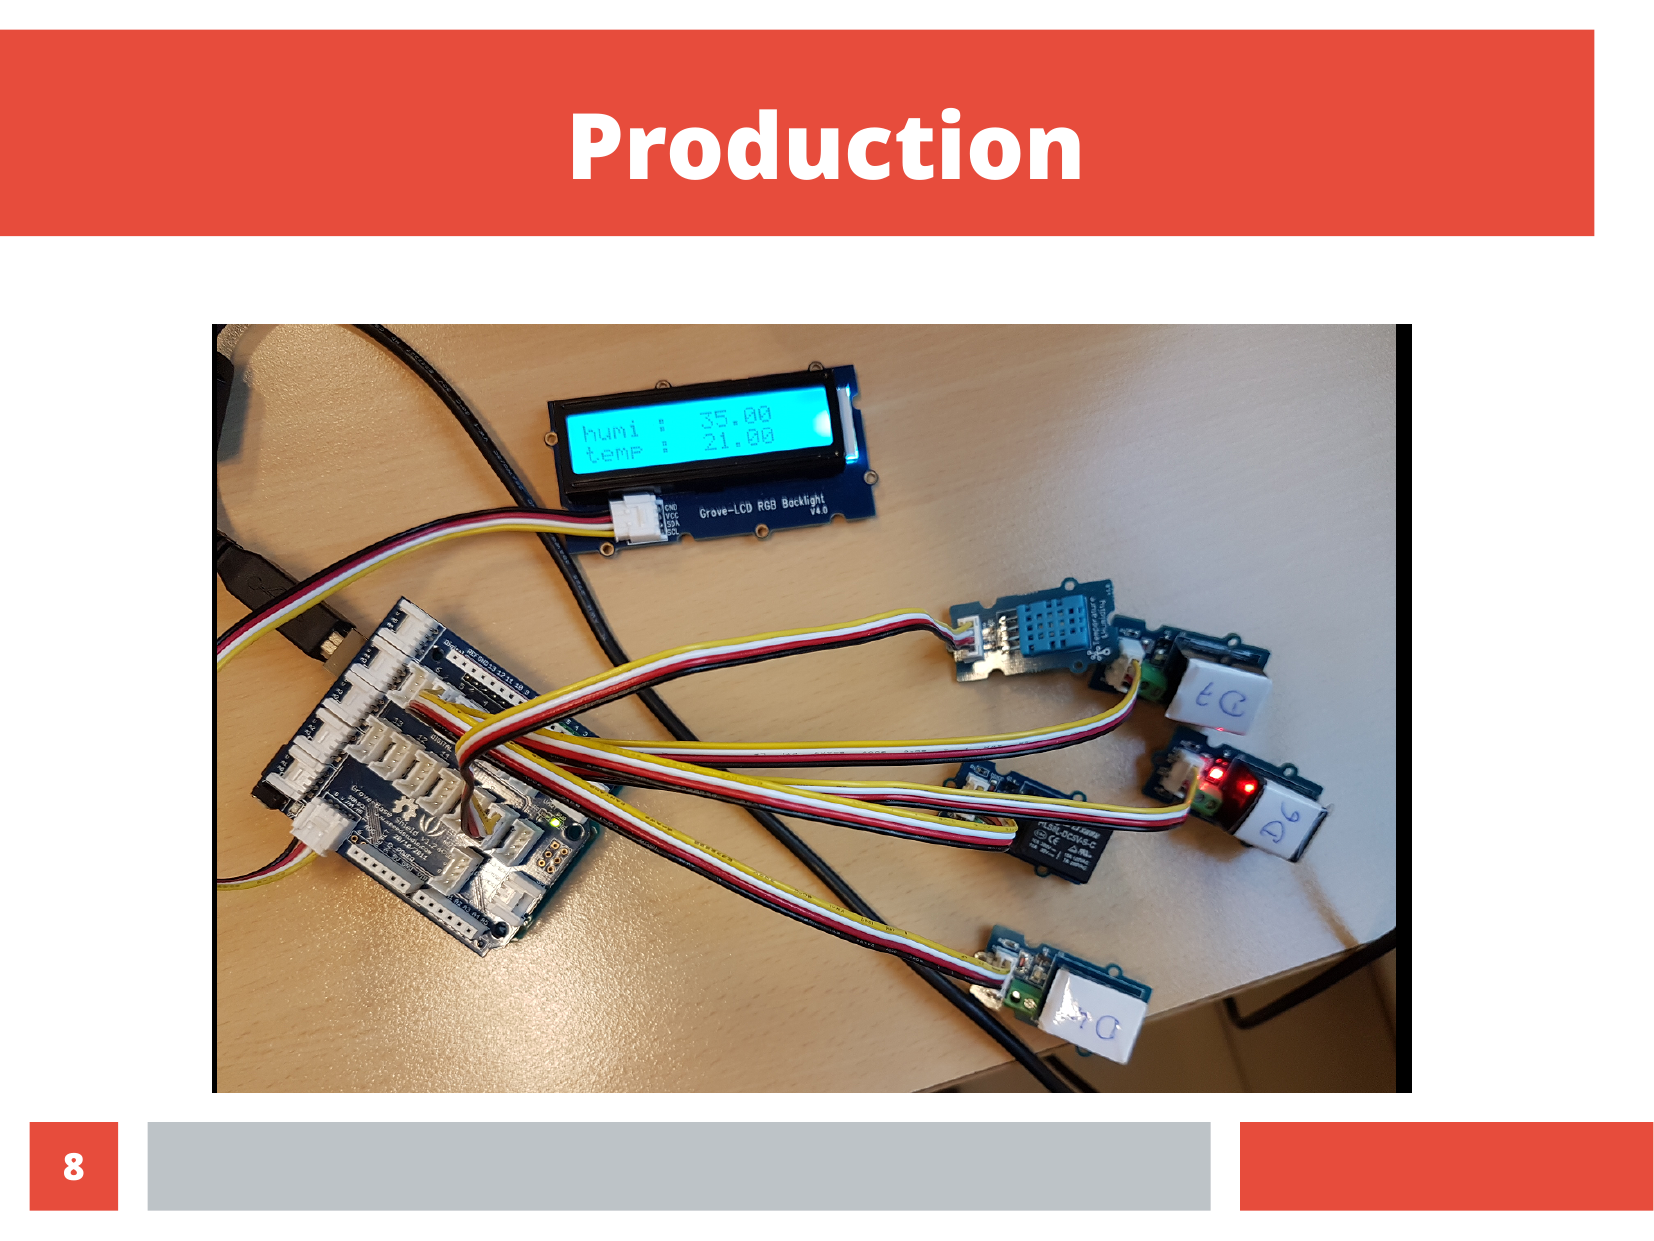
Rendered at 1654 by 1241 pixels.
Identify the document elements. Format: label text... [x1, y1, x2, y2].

title Production [59, 59, 1595, 207]
picture [212, 324, 1412, 1093]
